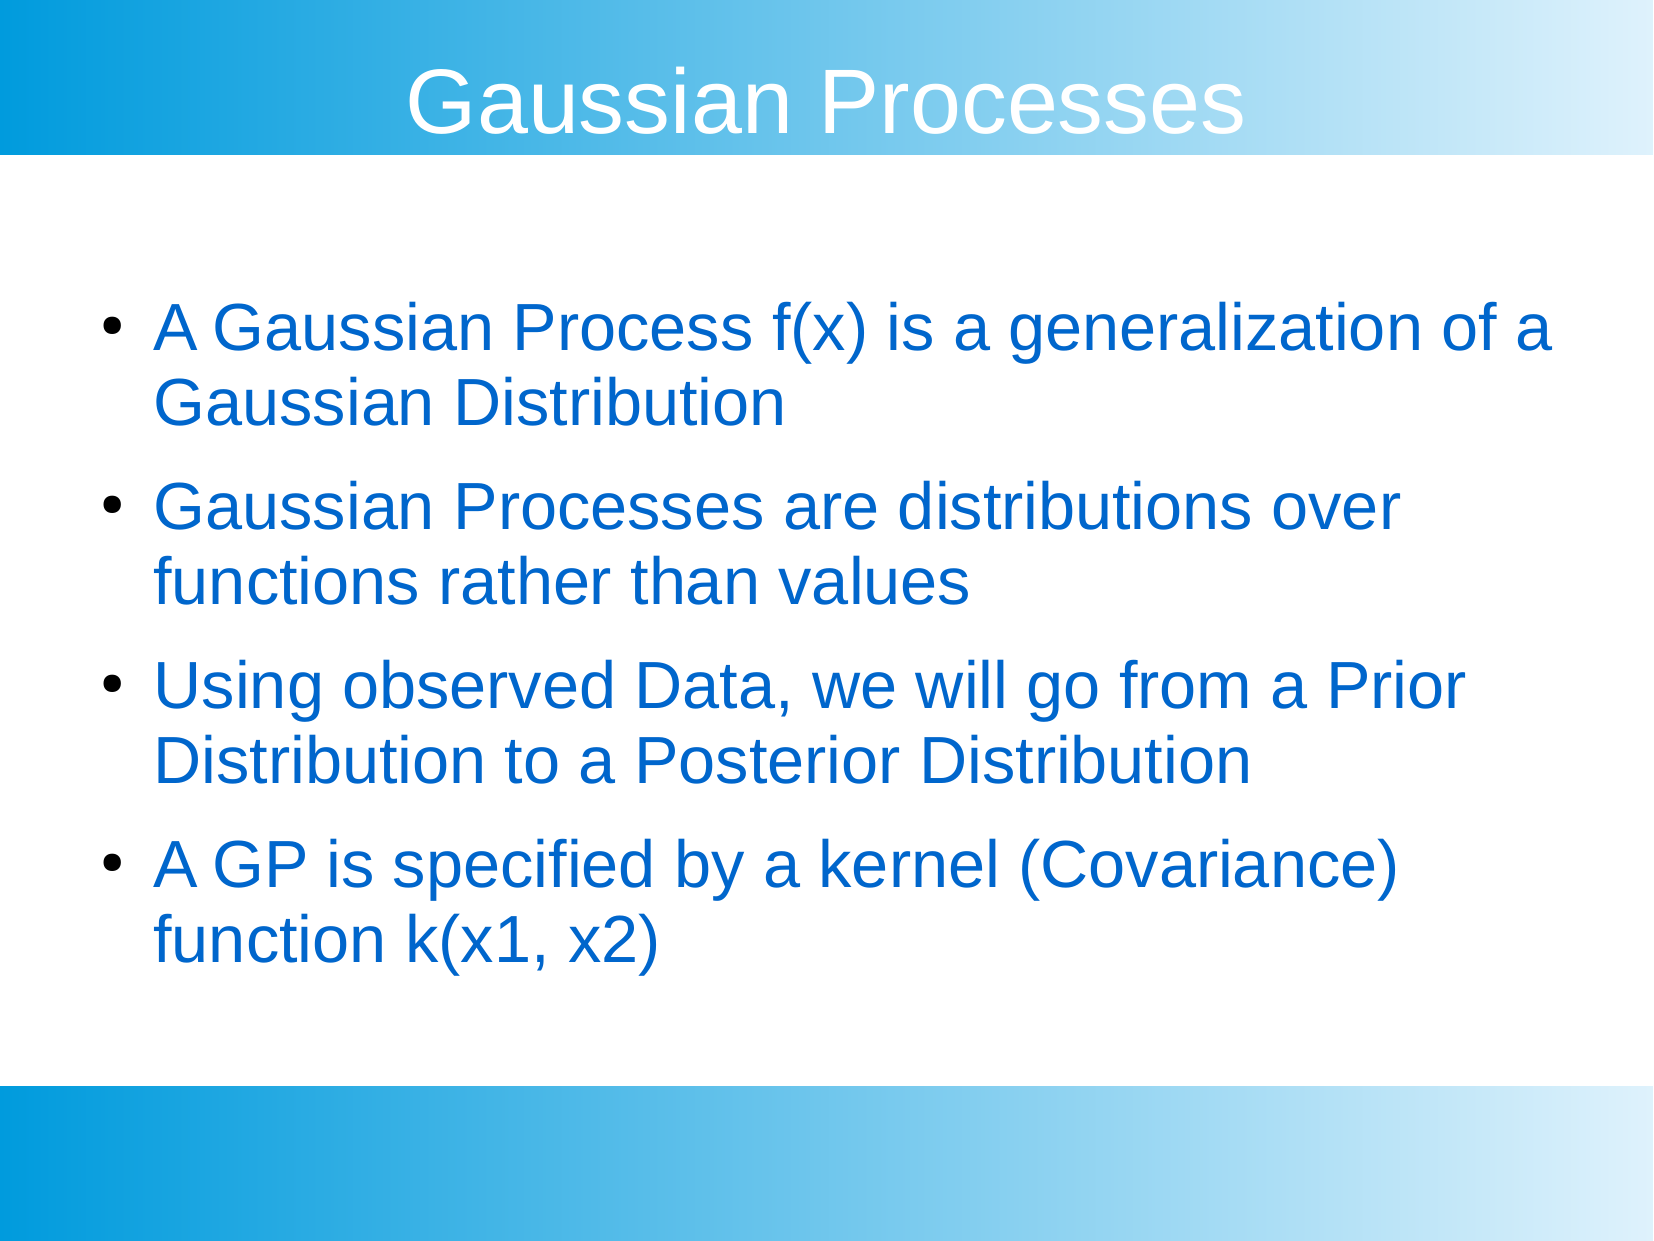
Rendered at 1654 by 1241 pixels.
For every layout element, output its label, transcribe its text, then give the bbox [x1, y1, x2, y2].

list A Gaussian Process f(x) is a generalization of a Gaussian Distribution Gaussian Processes are distributions over functions rather than values Using observed Data, we will go from a Prior Distribution to a Posterior Distribution A GP is specified by a kernel (Covariance) function k(x1, x2) [82, 290, 1571, 1010]
title Gaussian Processes [82, 49, 1571, 155]
